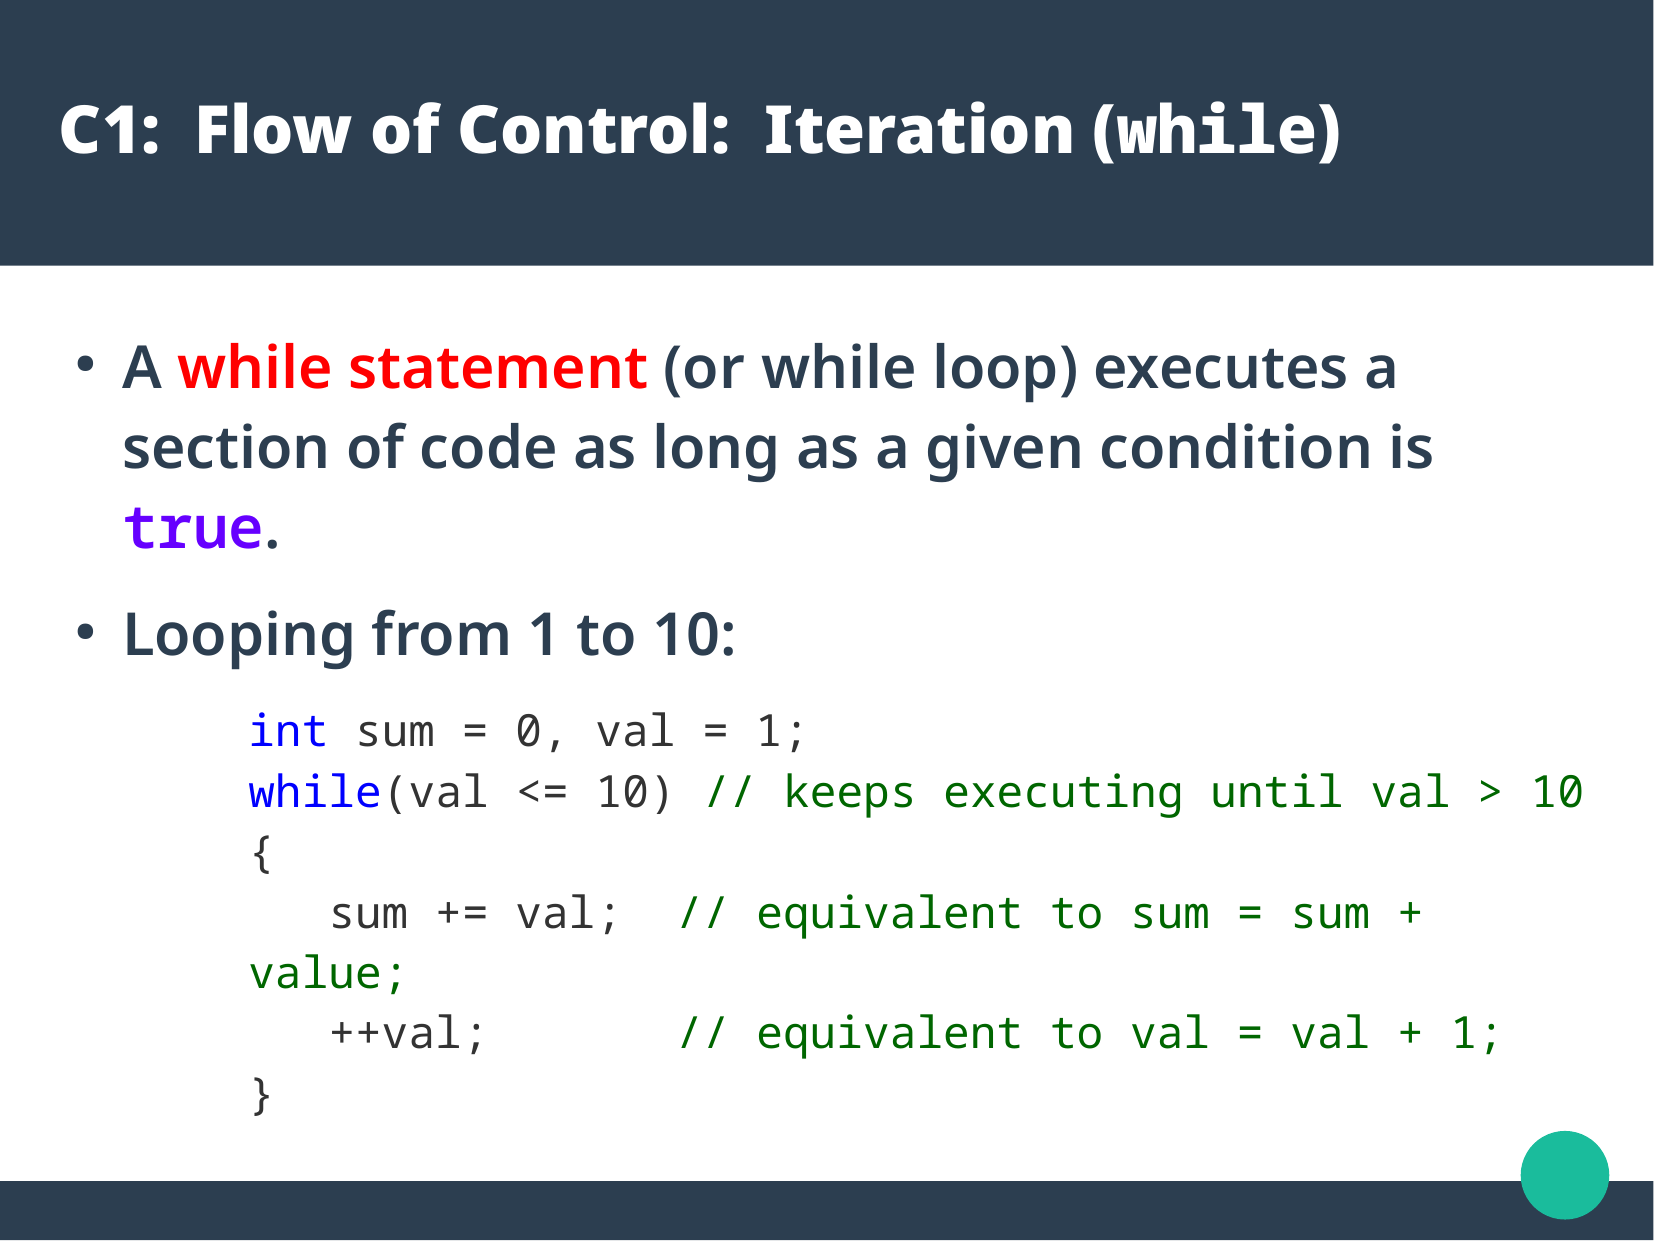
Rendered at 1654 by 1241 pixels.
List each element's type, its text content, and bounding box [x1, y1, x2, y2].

title C1: Flow of Control: Iteration (while) [59, 49, 1595, 207]
list A while statement (or while loop) executes a section of code as long as a given condition is true. Looping from 1 to 10: int sum = 0, val = 1; while(val <= 10) // keeps executing until val > 10 { sum += val; // equivalent to sum = sum + value; ++val; // equivalent to val = val + 1; } [59, 324, 1595, 1152]
